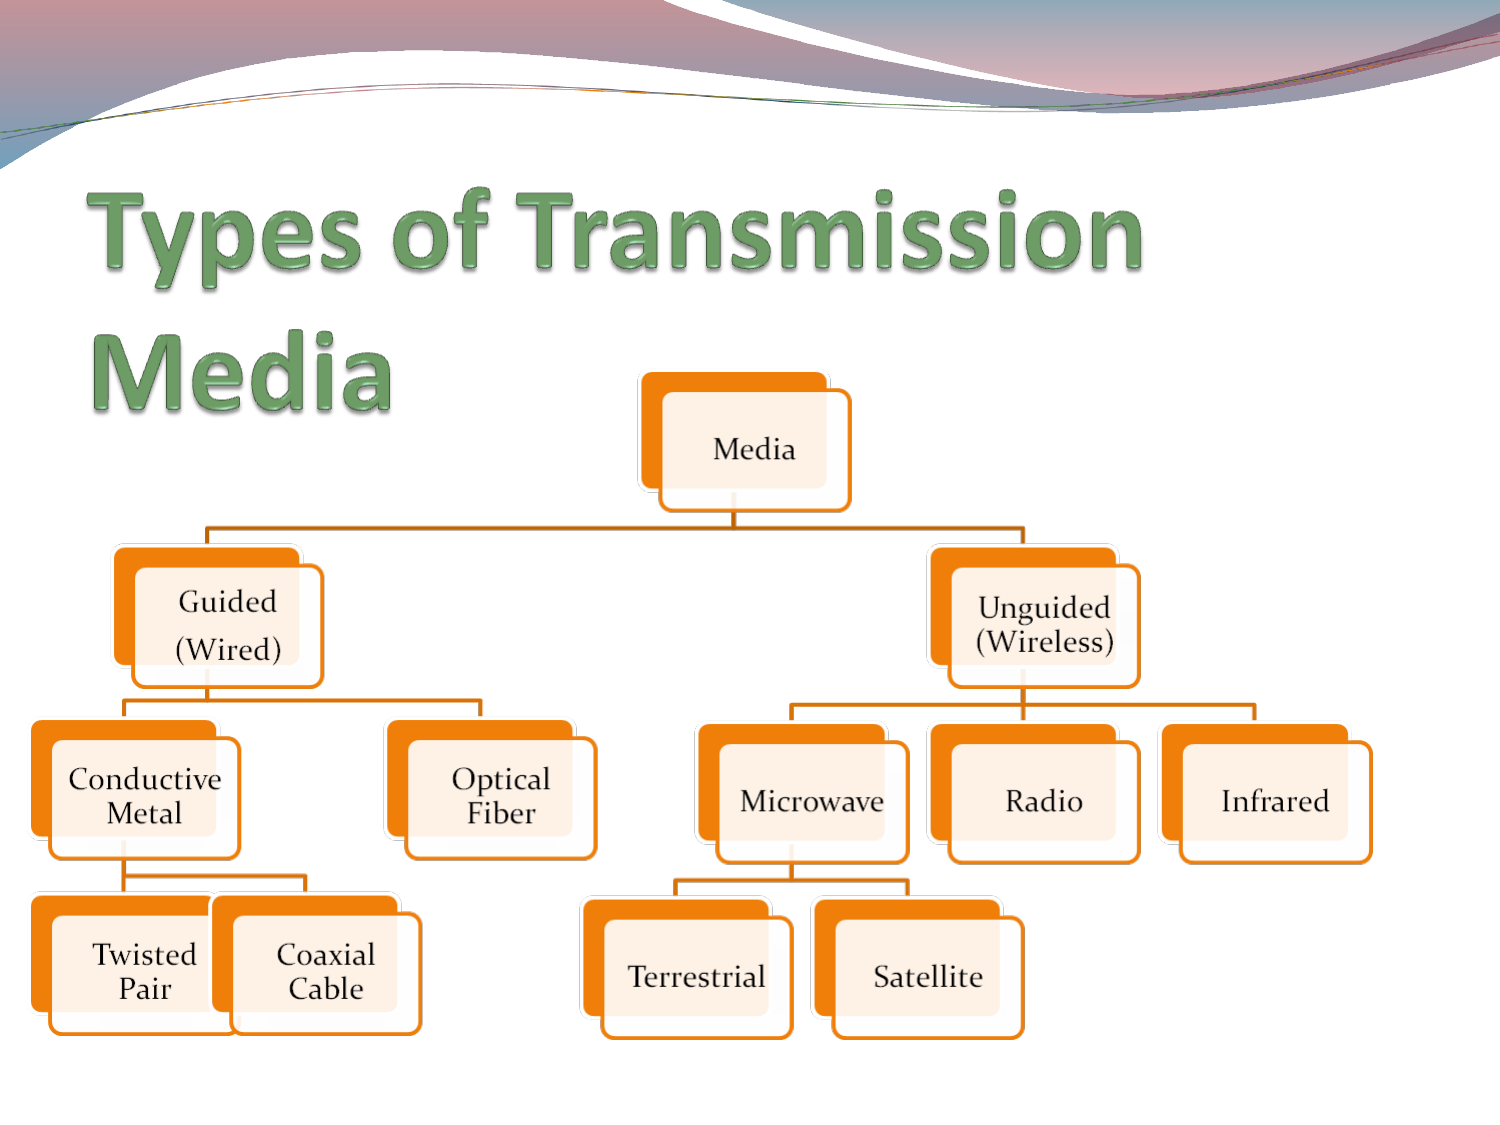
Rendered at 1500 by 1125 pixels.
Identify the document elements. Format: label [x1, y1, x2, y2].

picture [0, 33, 1500, 1041]
